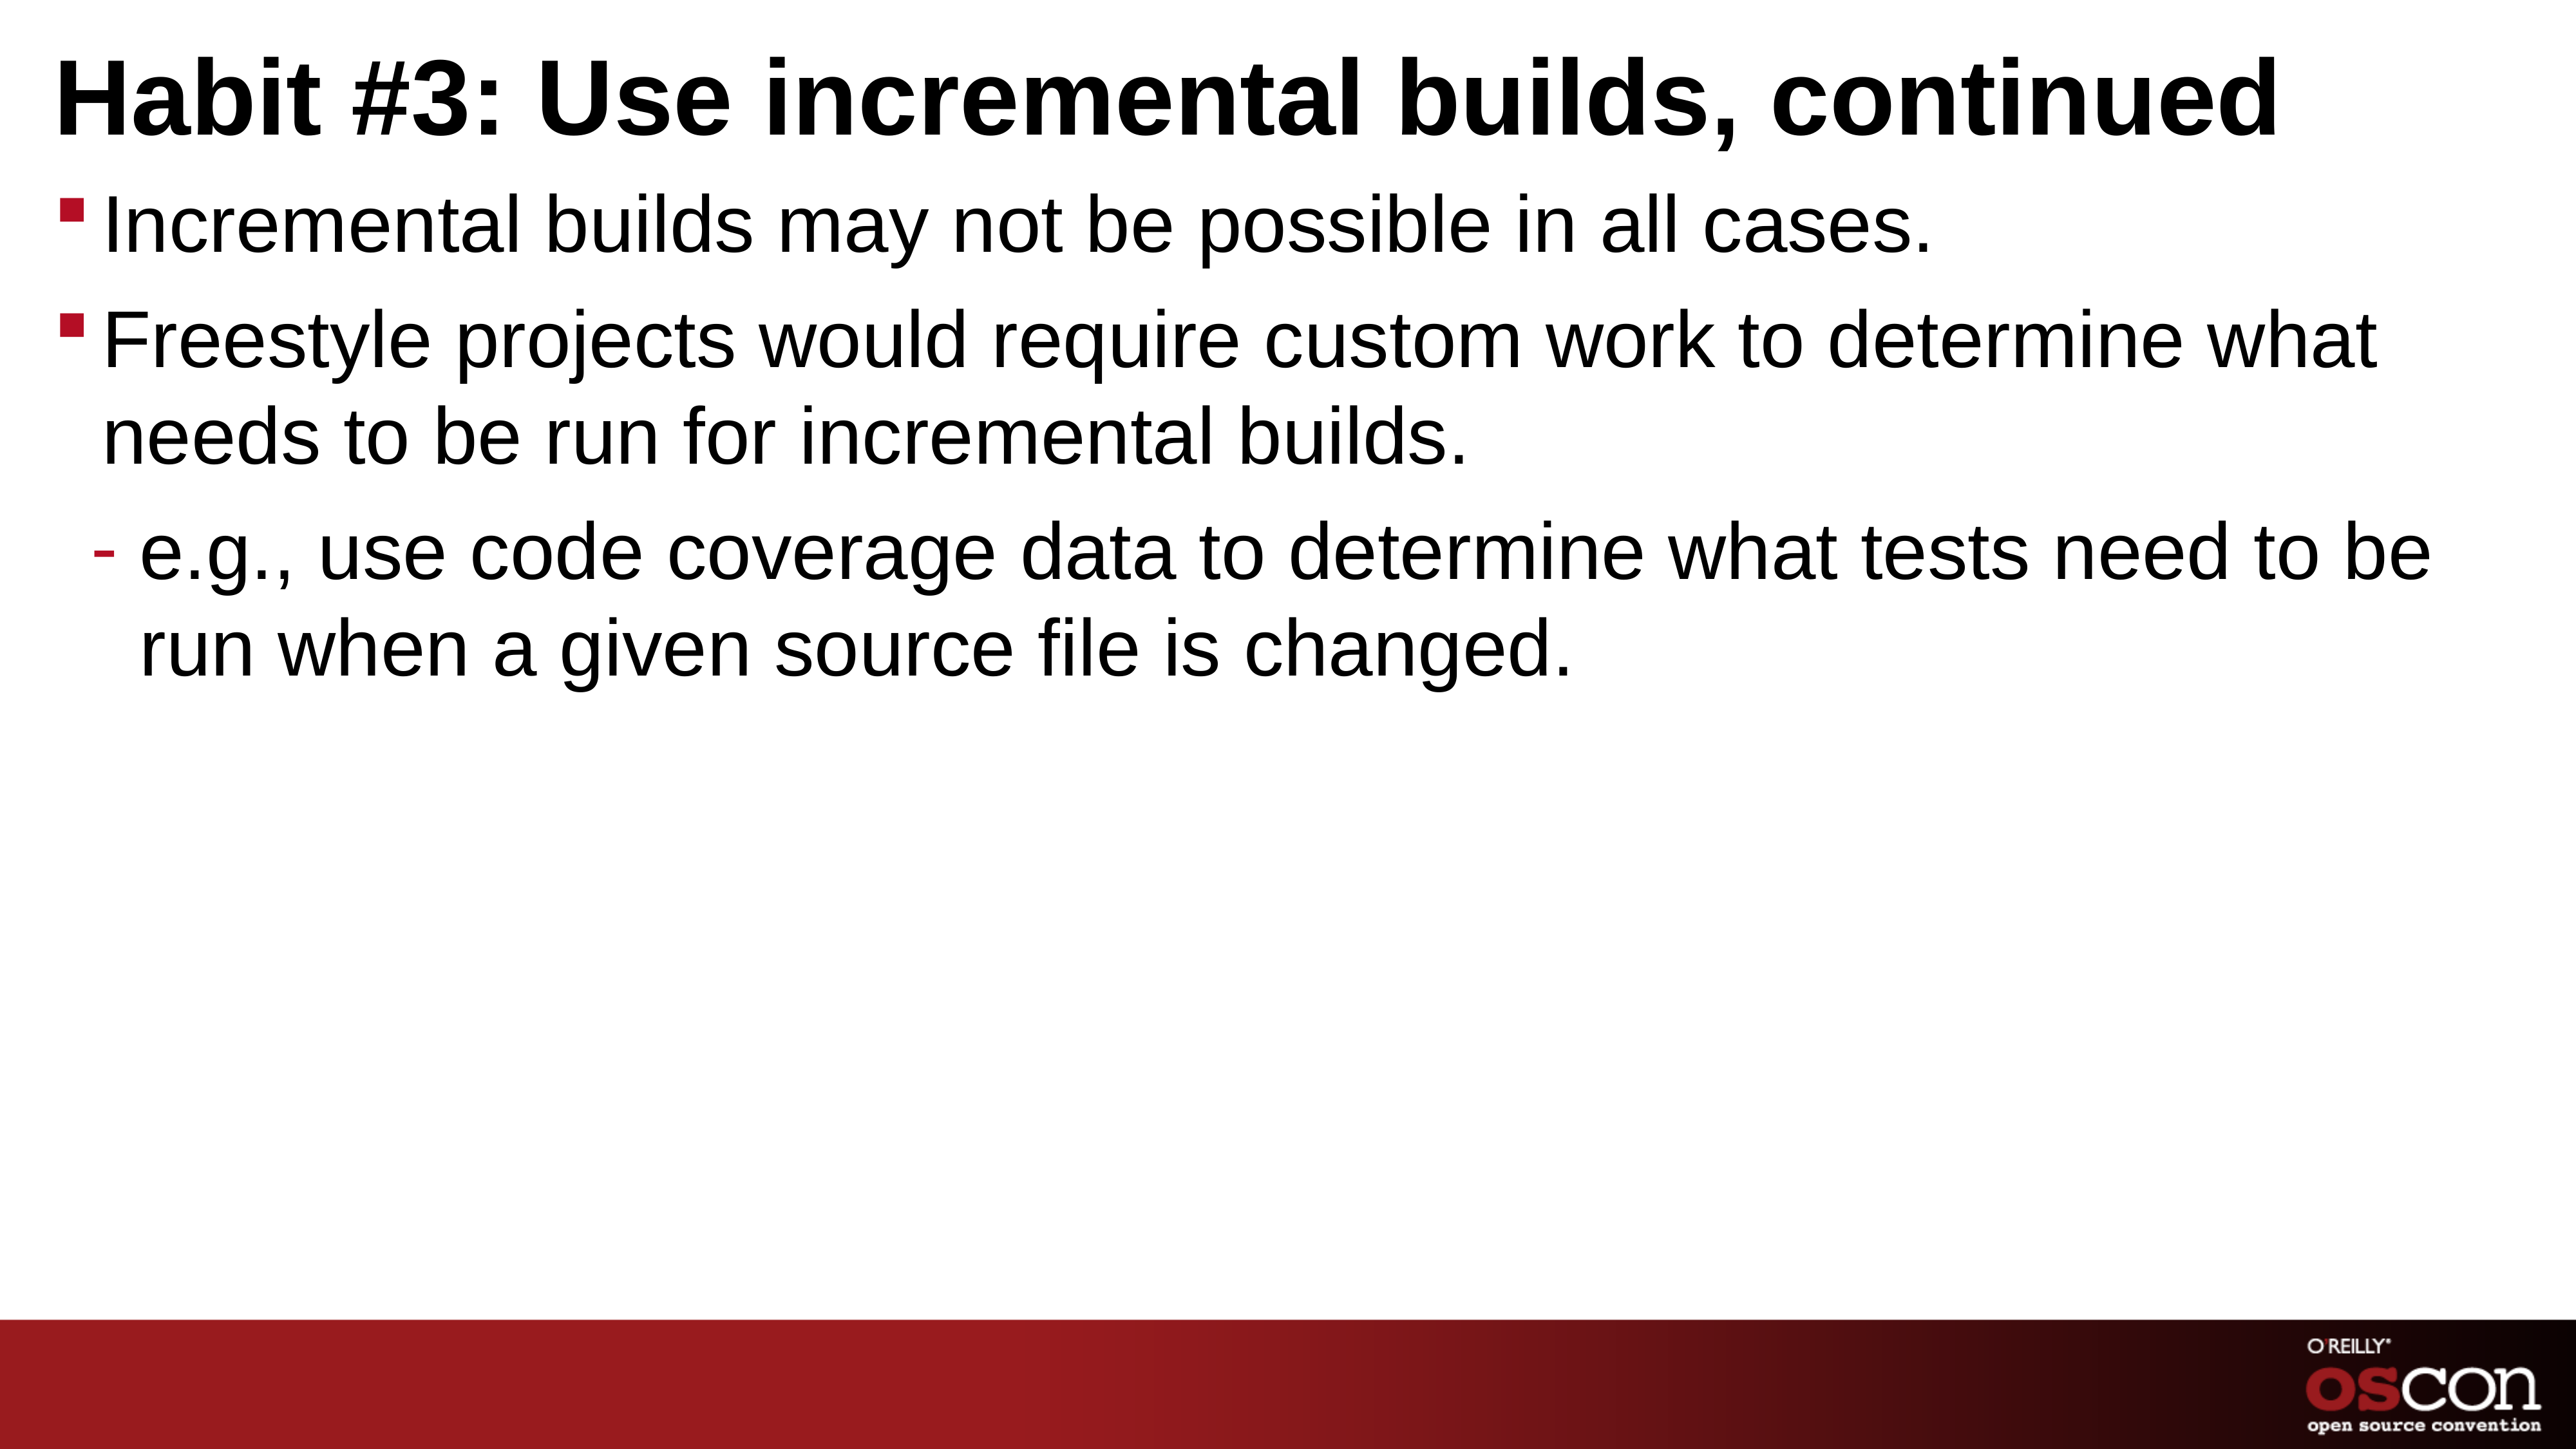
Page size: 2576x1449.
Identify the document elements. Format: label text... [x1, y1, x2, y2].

picture [0, 0, 2576, 1449]
list Incremental builds may not be possible in all cases. Freestyle projects would require custom work to determine what needs to be run for incremental builds. e.g., use code coverage data to determine what tests need to be run when a given source file is changed. [48, 166, 2514, 1449]
title Habit #3: Use incremental builds, continued [48, 17, 2514, 166]
